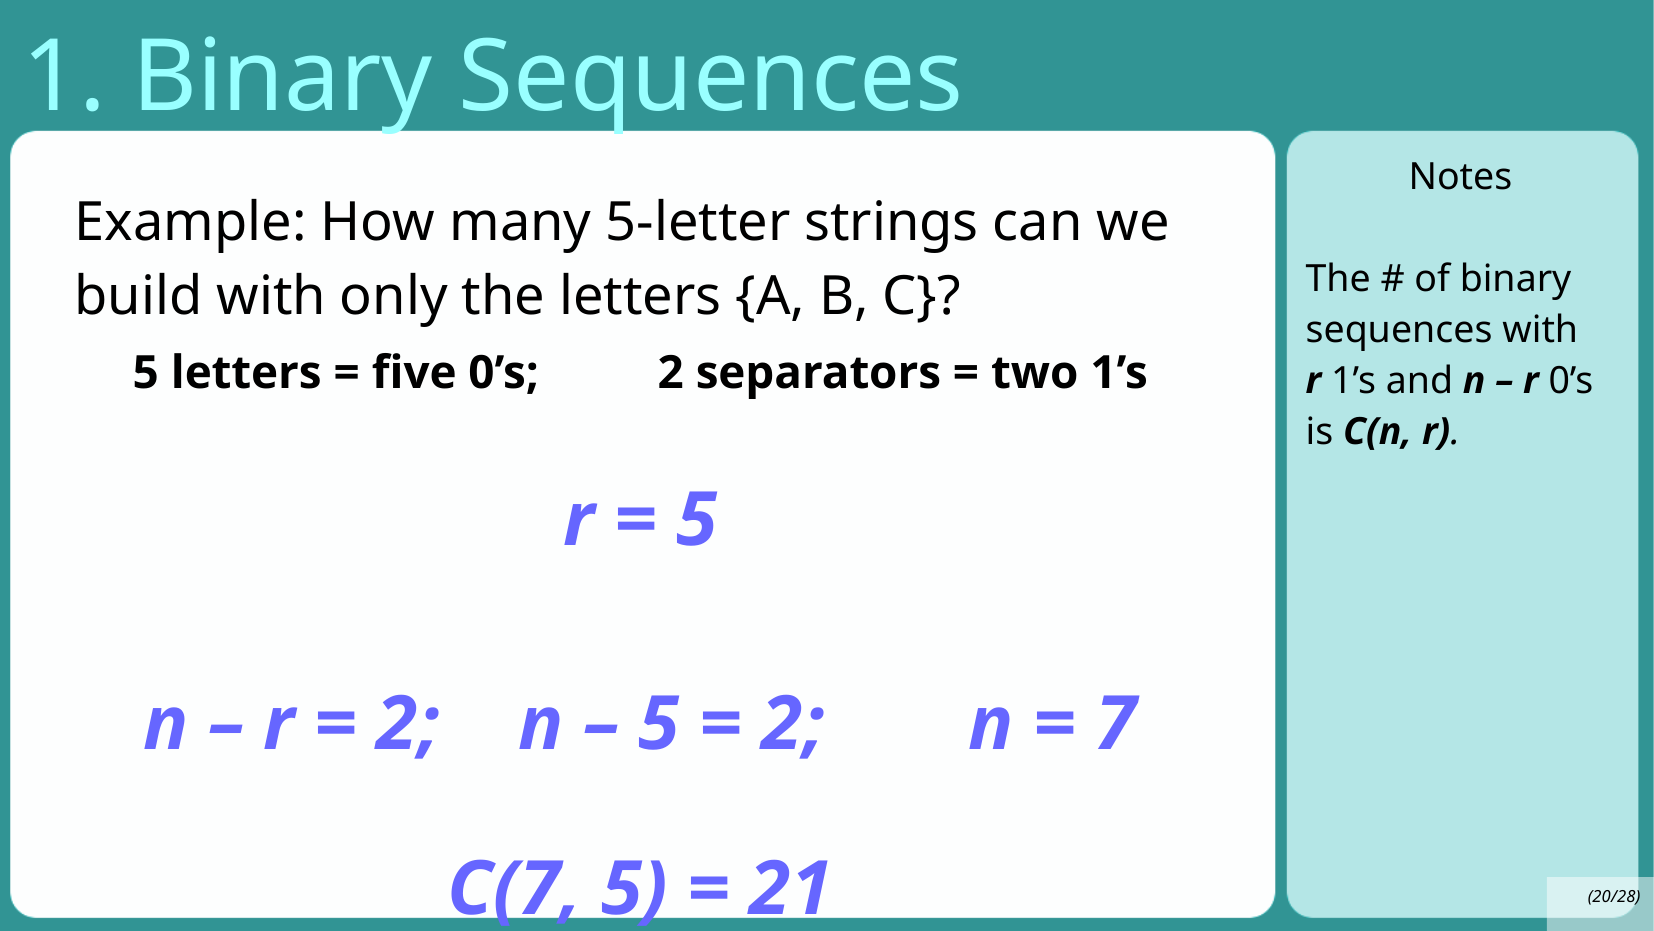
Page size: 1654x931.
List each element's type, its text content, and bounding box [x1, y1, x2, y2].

text_box Notes The # of binary sequences with r 1’s and n – r 0’s is C(n, r). [1290, 141, 1631, 661]
text_box (<number>/28) [1546, 877, 1654, 931]
text_box Example: How many 5-letter strings can we build with only the letters {A, B, C}? [74, 182, 1244, 315]
title 1. Binary Sequences [22, 13, 1511, 130]
text_box 5 letters = five 0’s; 2 separators = two 1’s r = 5 n – r = 2; n – 5 = 2; n = 7 C(7, 5) = 21 [48, 332, 1233, 839]
picture [0, 0, 1654, 931]
